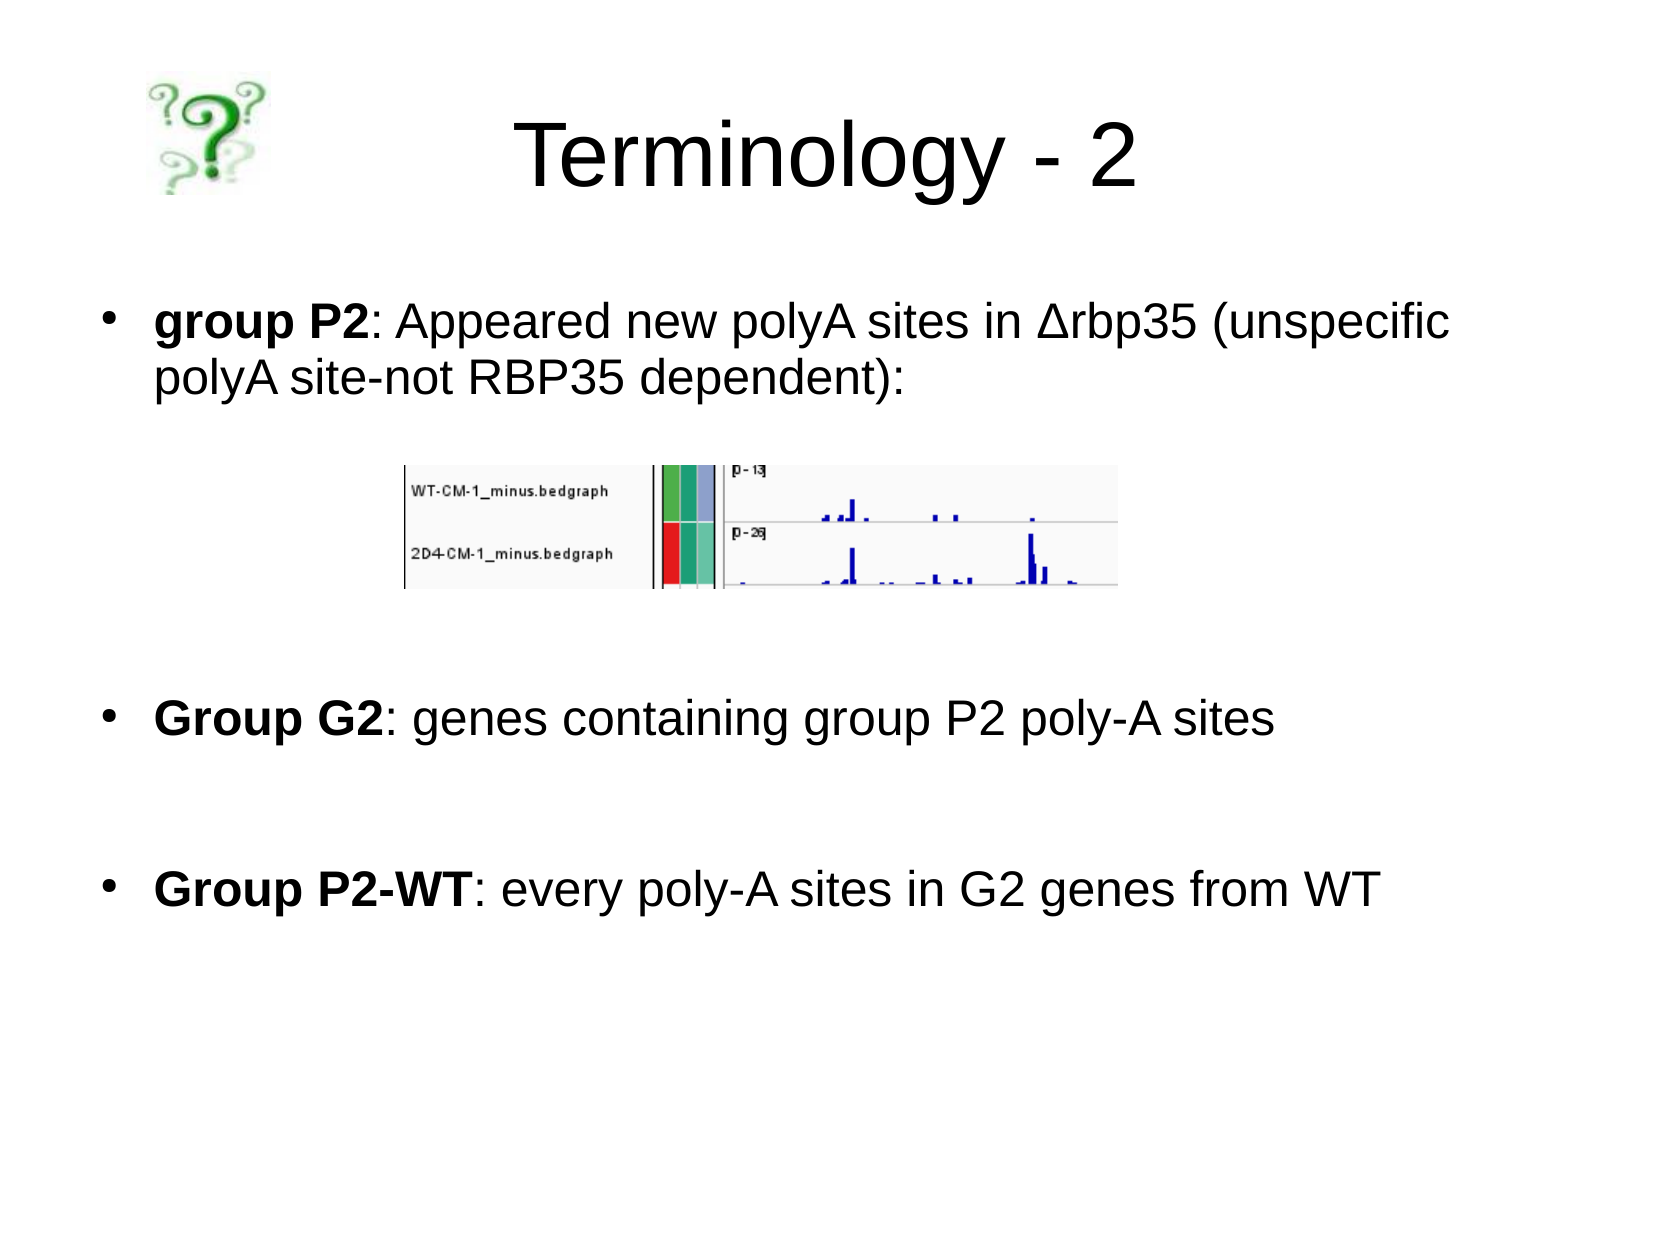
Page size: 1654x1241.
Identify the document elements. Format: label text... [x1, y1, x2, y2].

picture [404, 465, 1118, 589]
picture [146, 71, 271, 196]
text_box group P2: Appeared new polyA sites in Δrbp35 (unspecific polyA site-not RBP35 dependent): Group G2: genes containing group P2 poly-A sites Group P2-WT: every poly-A sites in G2 genes from WT [82, 290, 1571, 1010]
title Terminology - 2 [82, 49, 1571, 257]
